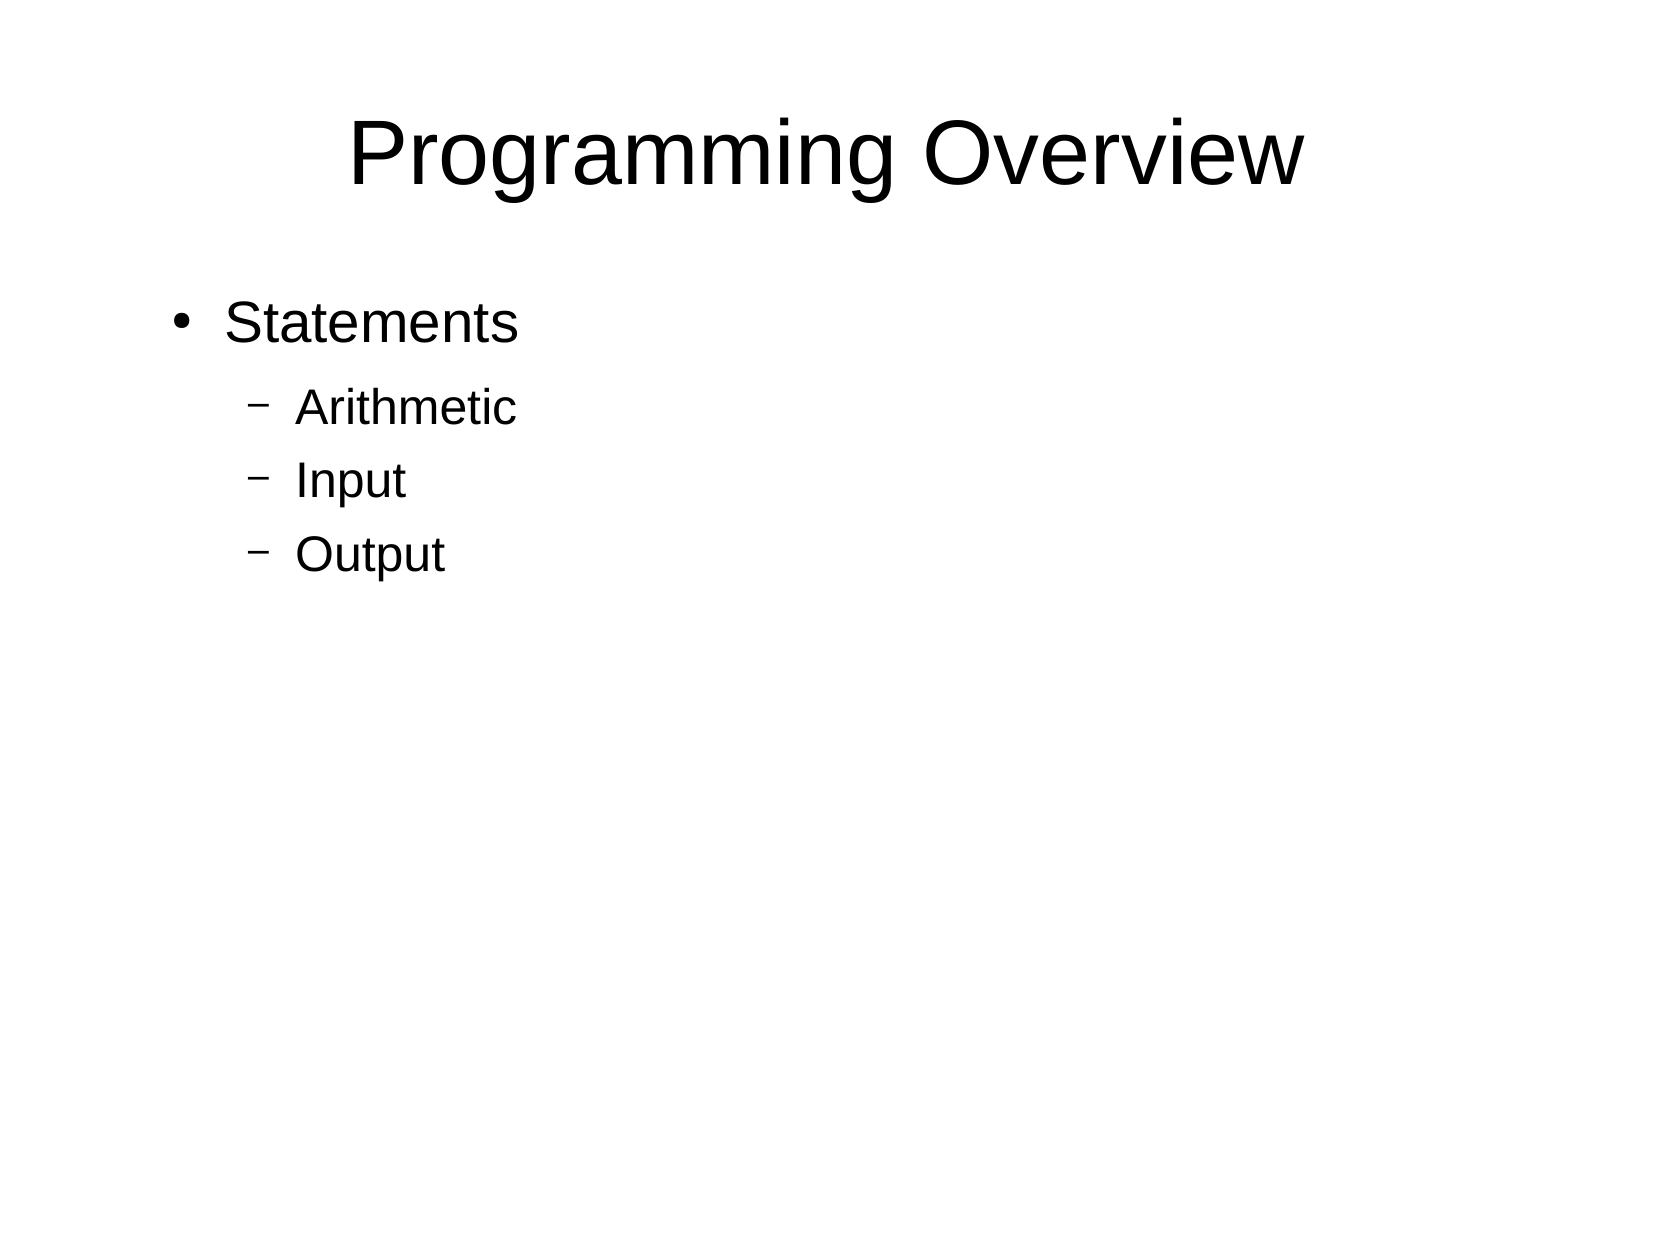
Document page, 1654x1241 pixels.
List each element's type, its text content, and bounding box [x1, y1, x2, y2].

list Statements Arithmetic Input Output [82, 290, 1571, 1109]
title Programming Overview [82, 49, 1571, 257]
